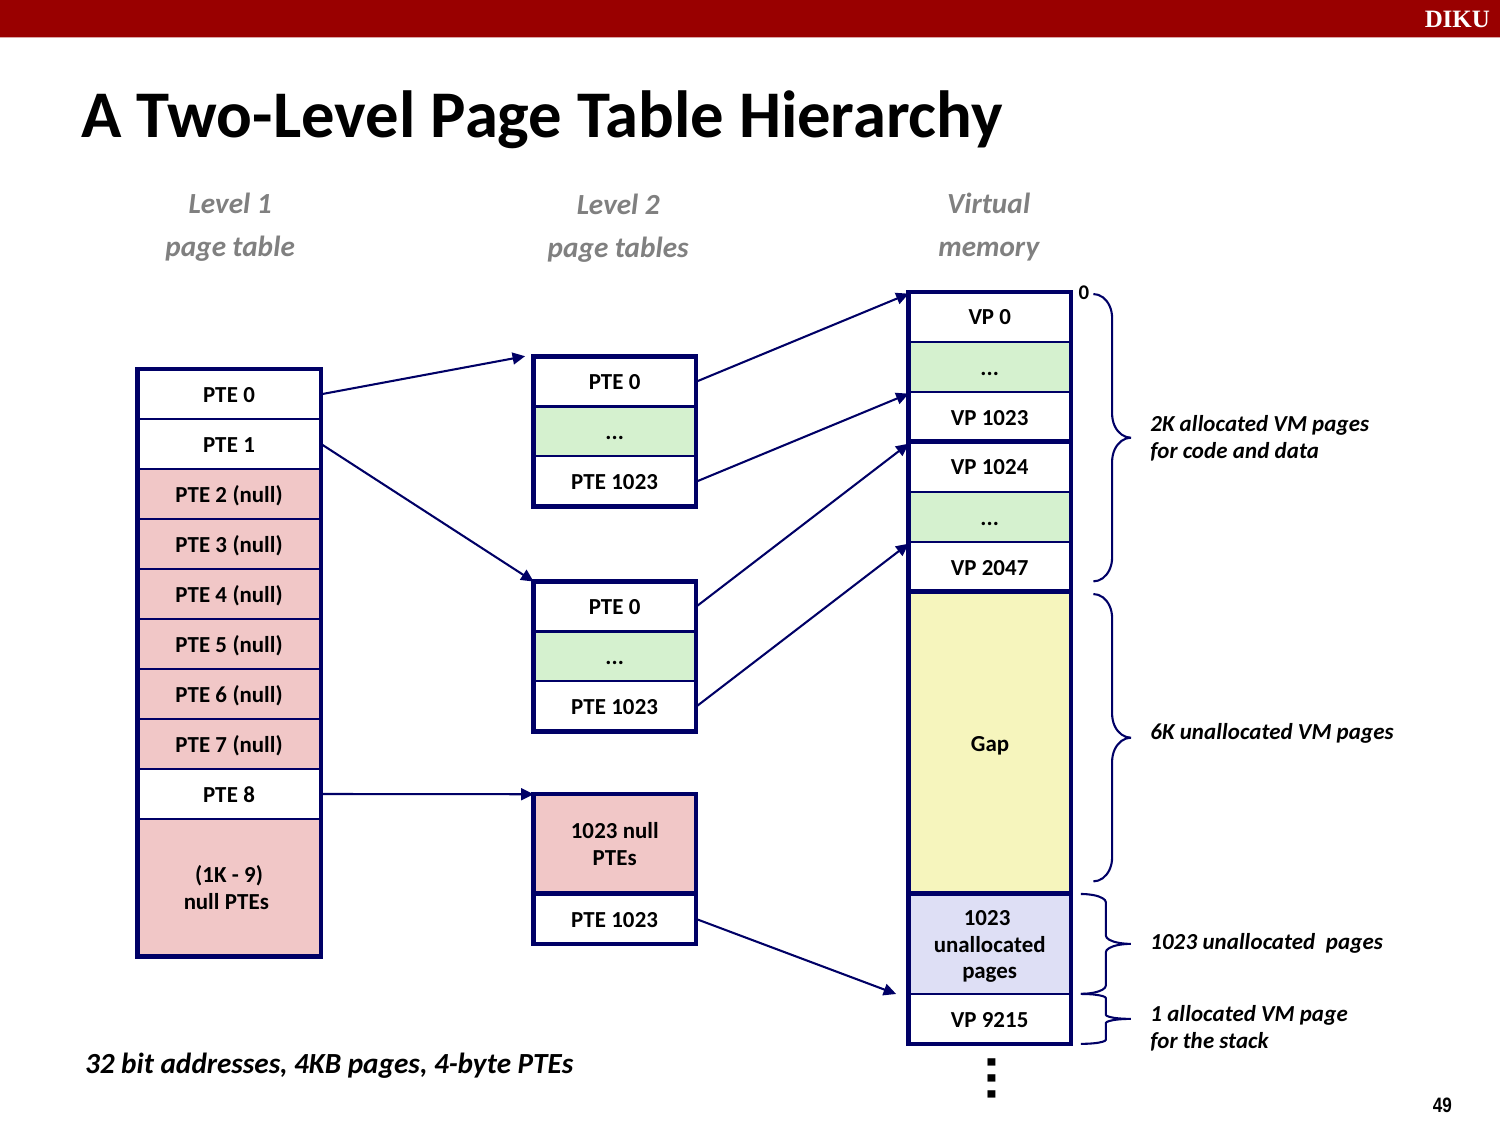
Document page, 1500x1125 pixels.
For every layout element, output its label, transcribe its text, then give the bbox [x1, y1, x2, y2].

text_box ... [911, 491, 1069, 541]
text_box PTE 0 [536, 584, 694, 631]
text_box 6K unallocated VM pages [1135, 706, 1474, 757]
text_box PTE 0 [140, 371, 319, 418]
text_box PTE 1023 [536, 893, 694, 942]
text_box VP 0 [911, 294, 1069, 341]
text_box PTE 3 (null) [140, 518, 319, 568]
text_box (1K - 9) null PTEs [140, 819, 319, 954]
text_box 1023 unallocated pages [911, 896, 1069, 993]
text_box 1 allocated VM page for the stack [1135, 984, 1416, 1069]
text_box VP 2047 [911, 541, 1069, 589]
text_box 32 bit addresses, 4KB pages, 4-byte PTEs [70, 1037, 728, 1098]
text_box Gap [908, 591, 1072, 892]
text_box VP 1023 [911, 391, 1069, 439]
text_box 1023 unallocated pages [1135, 916, 1460, 967]
text_box ... [961, 1054, 1045, 1109]
text_box PTE 0 [536, 359, 694, 406]
text_box PTE 6 (null) [140, 668, 319, 718]
text_box PTE 4 (null) [140, 568, 319, 618]
text_box PTE 1 [140, 418, 319, 468]
text_box PTE 1023 [536, 456, 694, 504]
text_box ... [911, 341, 1069, 391]
text_box A Two-Level Page Table Hierarchy [66, 46, 1426, 175]
text_box ... [536, 631, 694, 681]
text_box Virtual memory [908, 181, 1069, 294]
text_box PTE 7 (null) [140, 718, 319, 768]
text_box 1023 null PTEs [536, 796, 694, 893]
text_box PTE 2 (null) [140, 468, 319, 518]
text_box Level 2 page tables [513, 182, 724, 295]
text_box PTE 8 [140, 768, 319, 819]
text_box Level 1 page table [132, 181, 329, 294]
text_box PTE 5 (null) [140, 618, 319, 668]
text_box 2K allocated VM pages for code and data [1135, 394, 1444, 479]
text_box VP 1024 [911, 444, 1069, 491]
text_box PTE 1023 [536, 681, 694, 729]
text_box VP 9215 [911, 993, 1069, 1042]
text_box ... [536, 406, 694, 456]
text_box 0 [1062, 269, 1105, 315]
